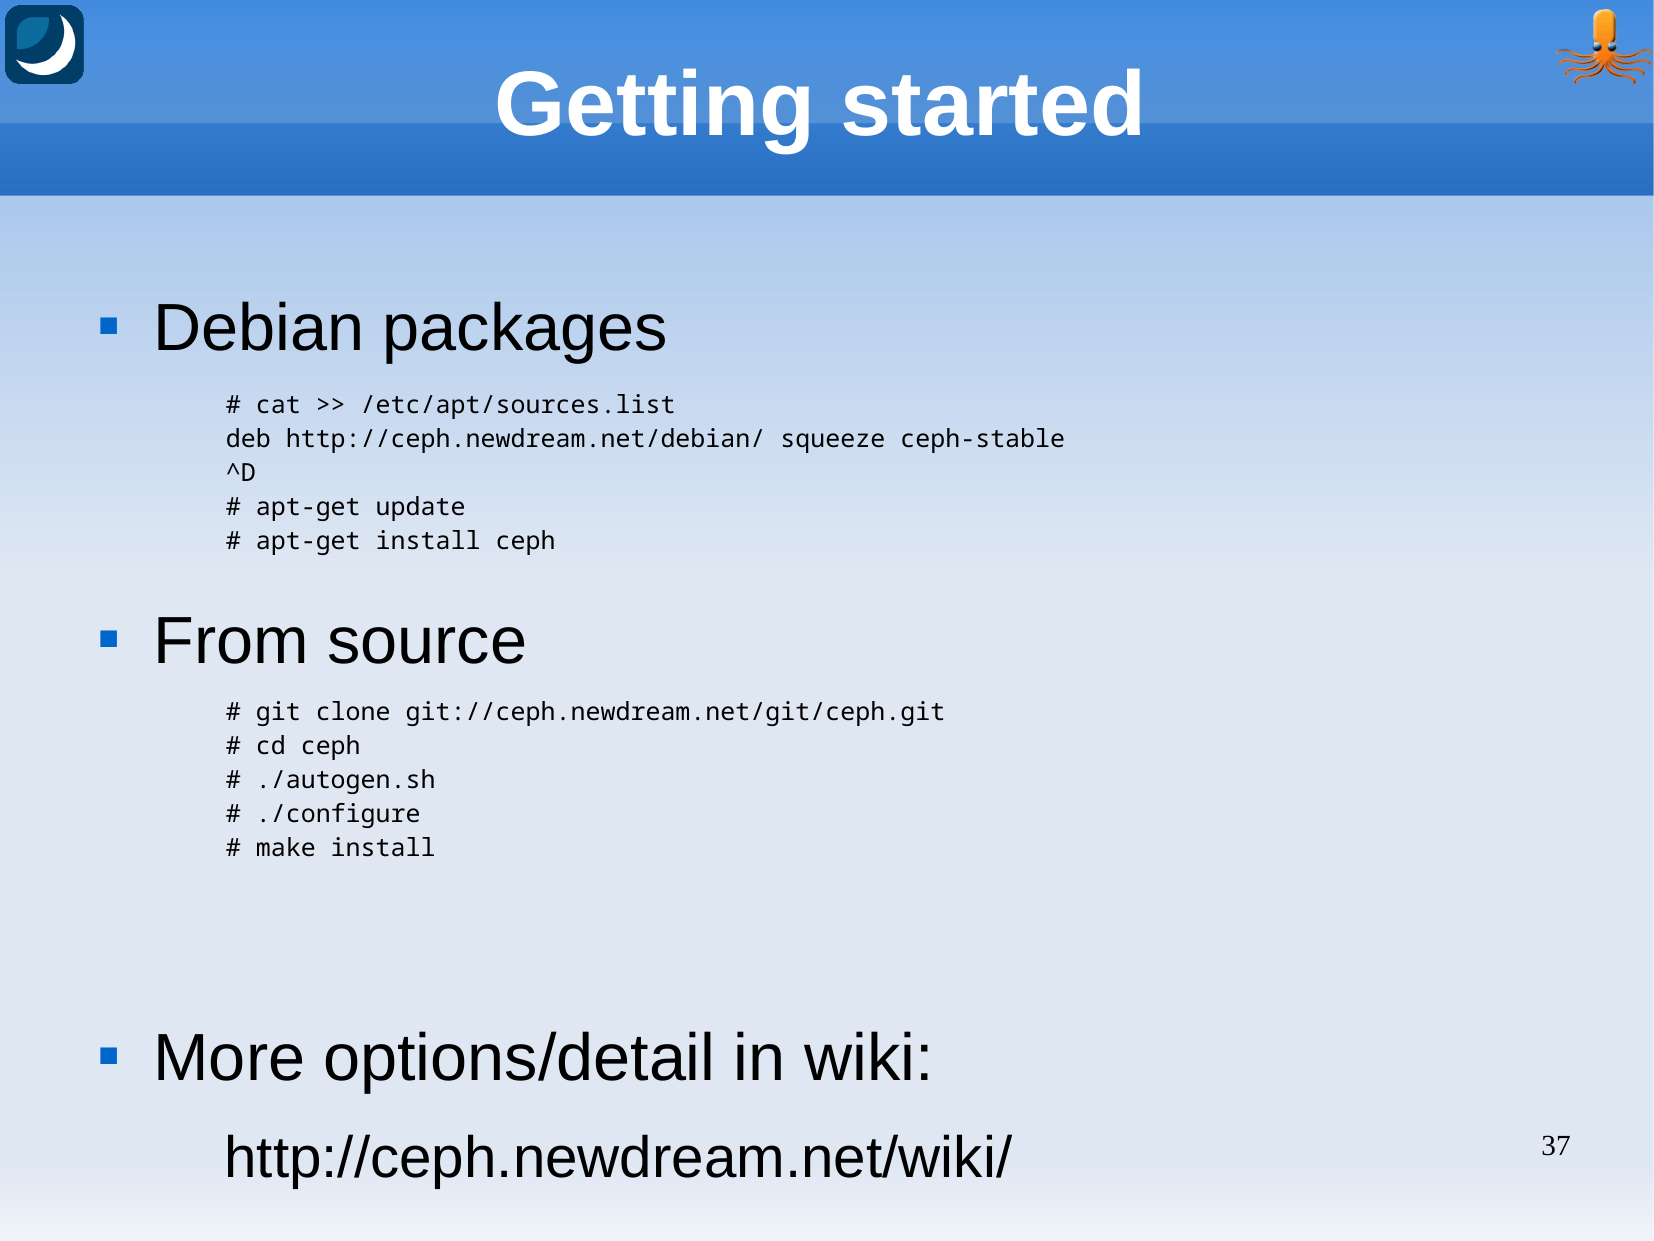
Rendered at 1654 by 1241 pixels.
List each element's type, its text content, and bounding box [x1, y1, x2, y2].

text_box # cat >> /etc/apt/sources.list deb http://ceph.newdream.net/debian/ squeeze ceph-stable ^D # apt-get update # apt-get install ceph [211, 378, 1163, 539]
picture [0, 0, 1654, 1241]
title Getting started [76, 7, 1565, 200]
text_box # git clone git://ceph.newdream.net/git/ceph.git # cd ceph # ./autogen.sh # ./configure # make install [211, 685, 1163, 875]
list Debian packages From source More options/detail in wiki: http://ceph.newdream.net/wiki/ [82, 290, 1571, 1241]
